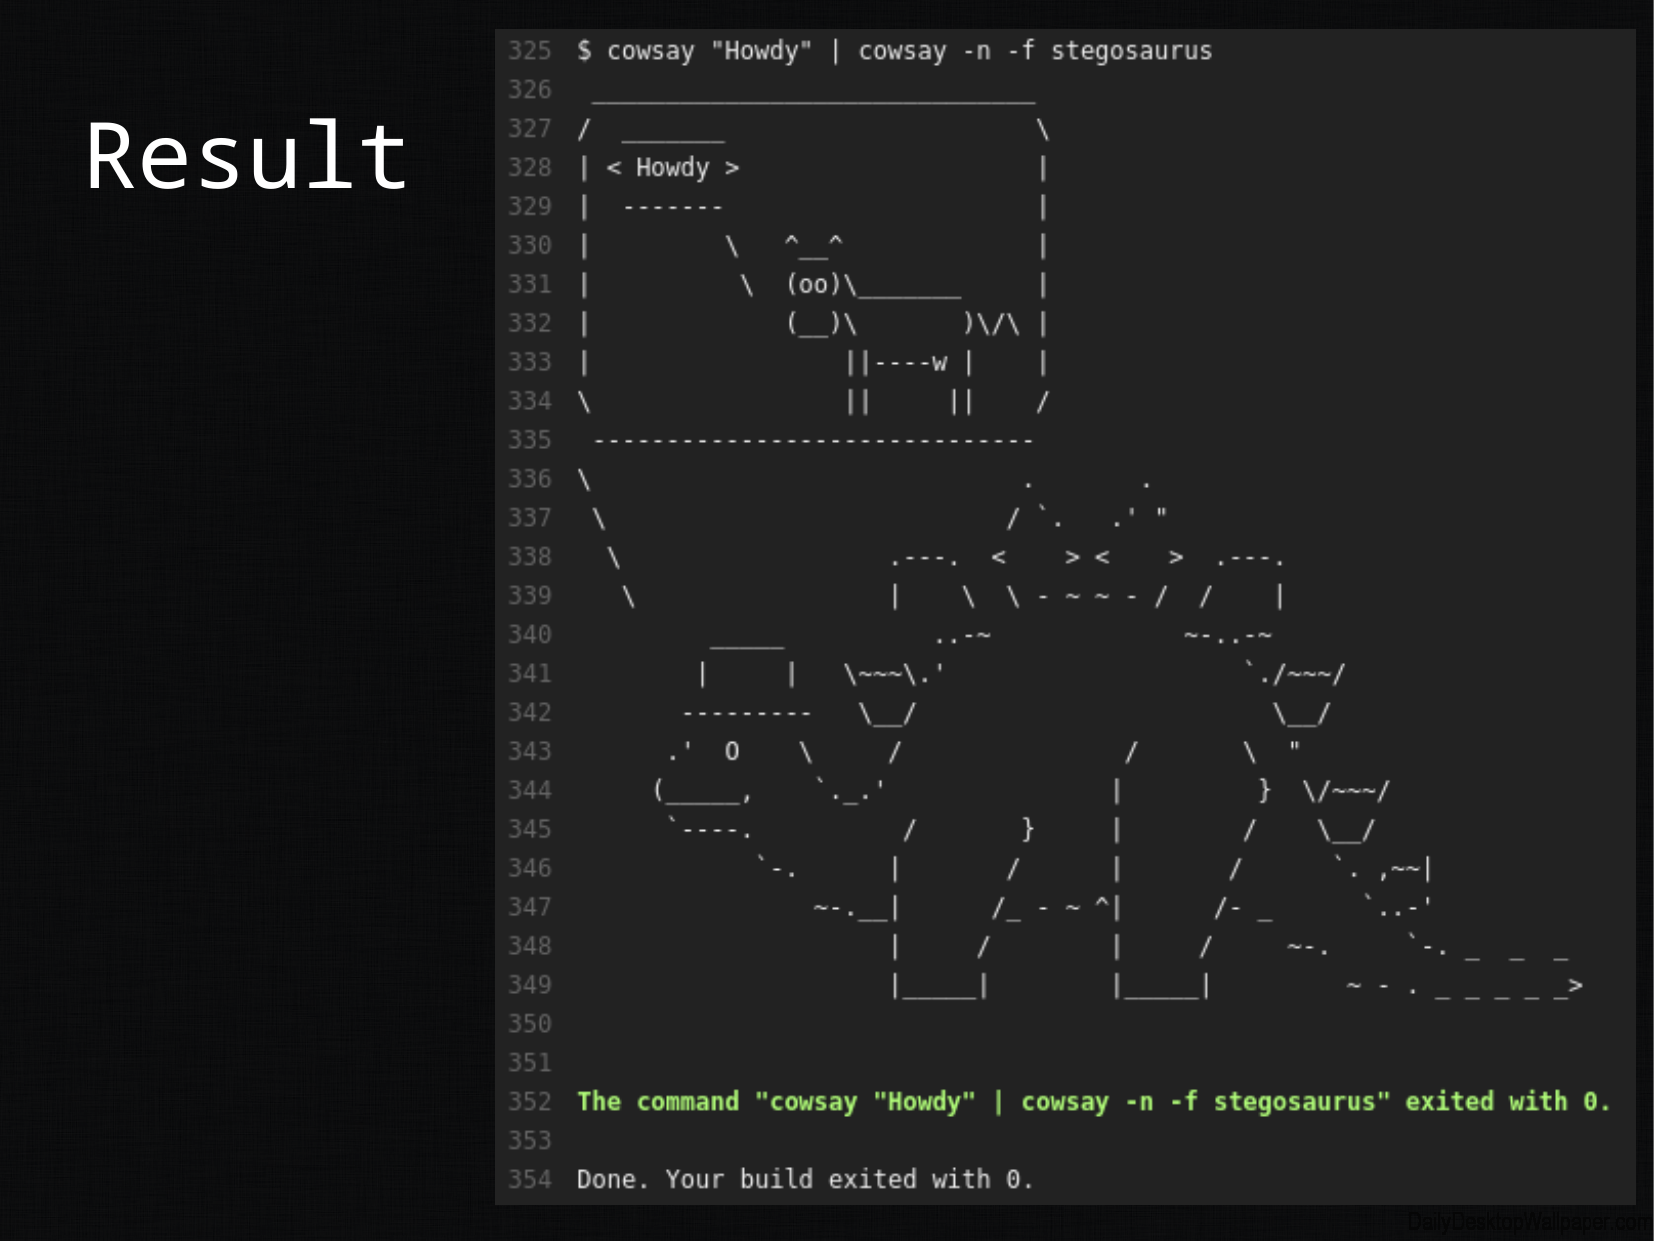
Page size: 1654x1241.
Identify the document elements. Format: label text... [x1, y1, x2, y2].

title Result [30, 49, 466, 257]
picture [0, 0, 1654, 1241]
